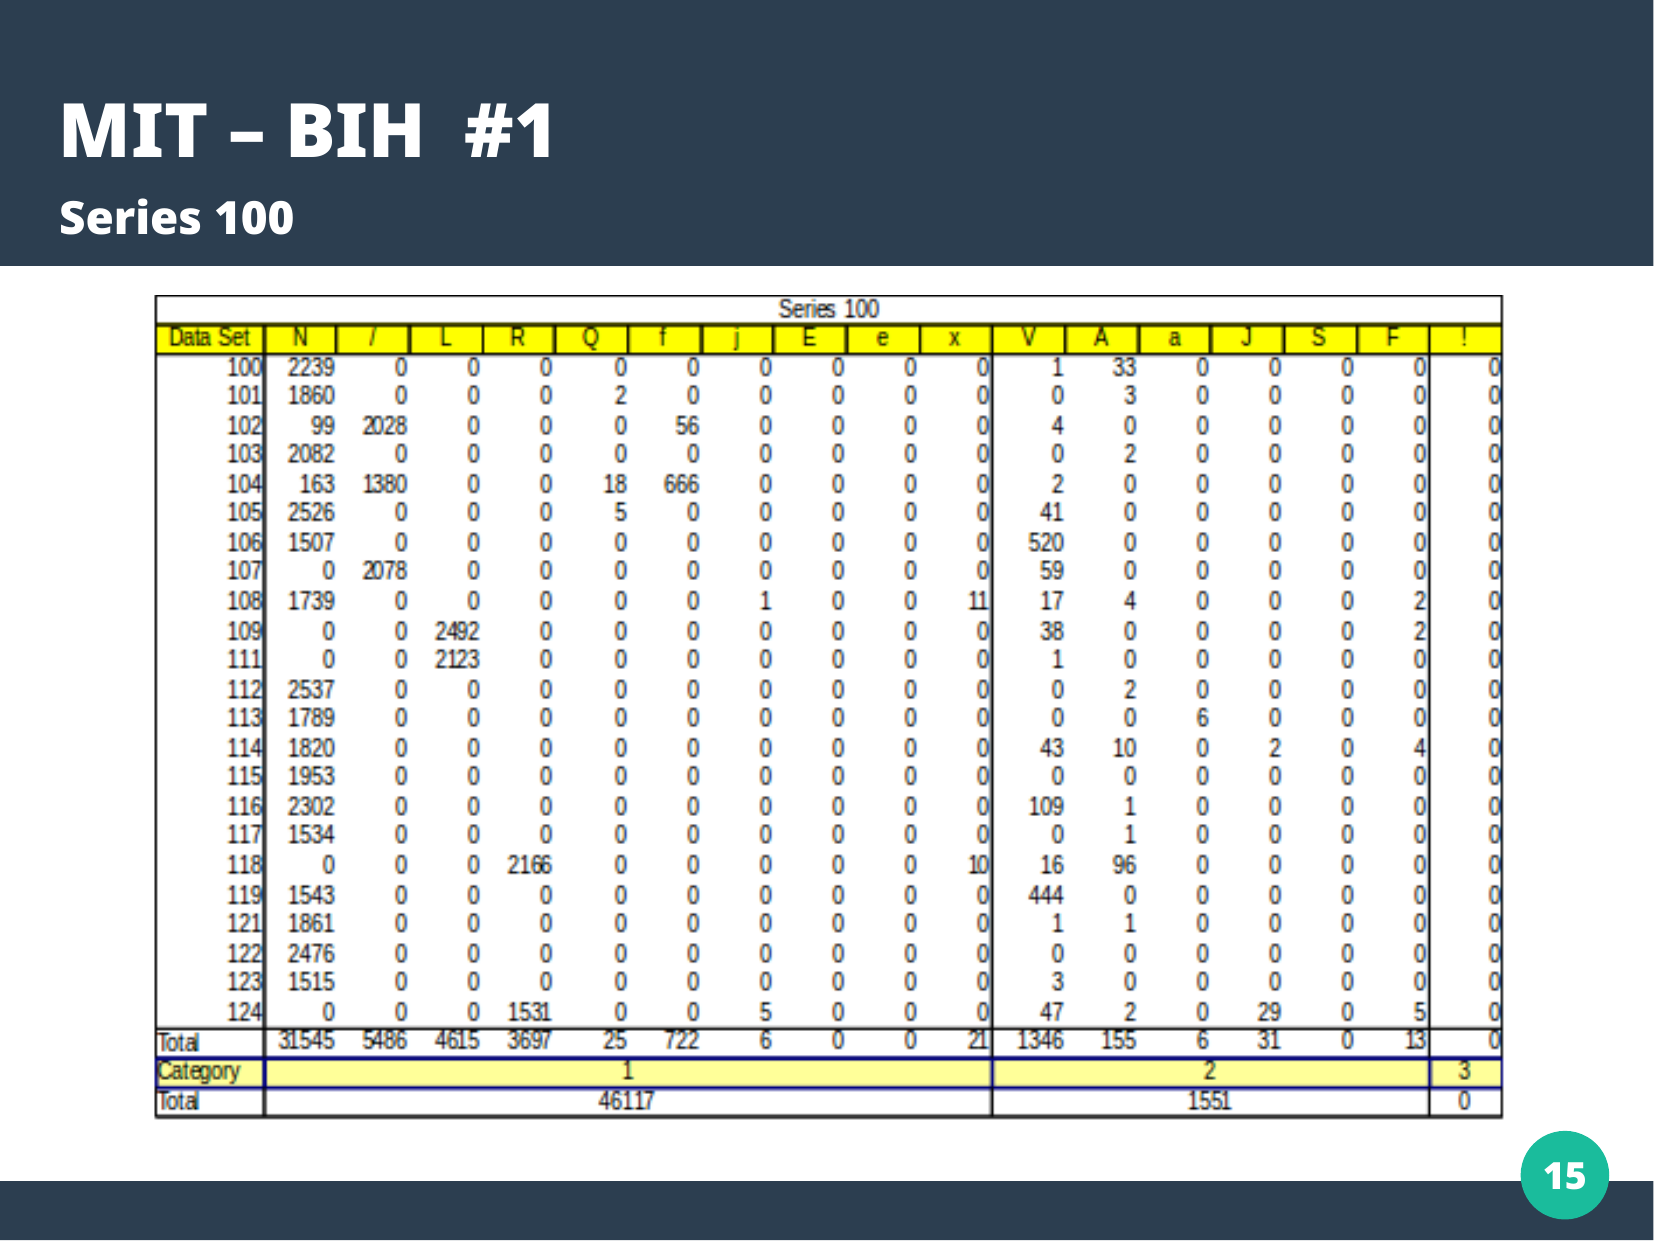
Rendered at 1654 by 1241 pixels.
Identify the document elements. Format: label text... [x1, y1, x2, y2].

picture [153, 295, 1506, 1123]
title Series 100 [59, 167, 1595, 266]
title MIT – BIH #1 [58, 49, 1595, 207]
